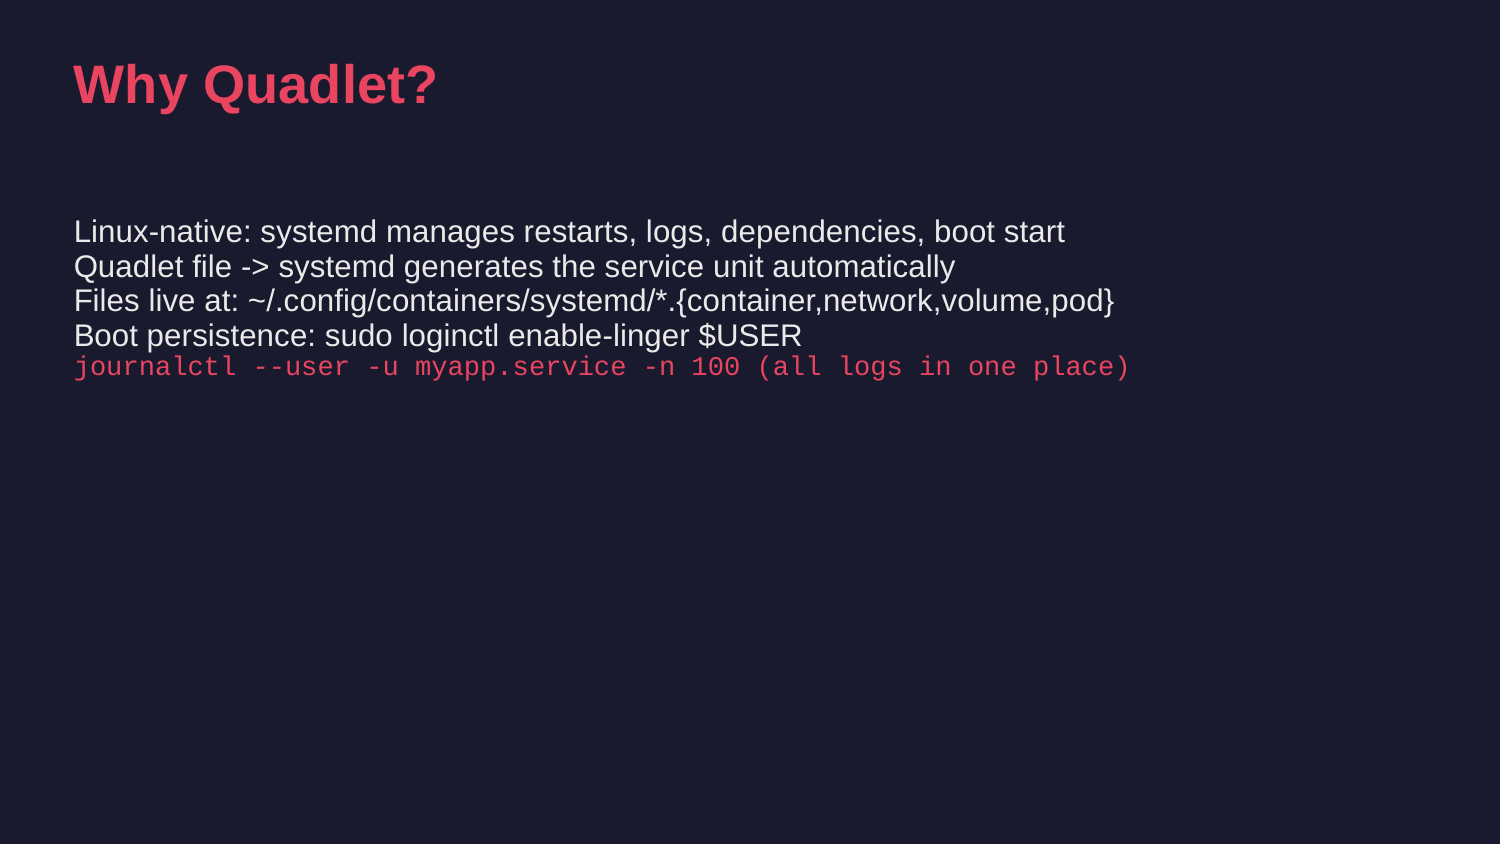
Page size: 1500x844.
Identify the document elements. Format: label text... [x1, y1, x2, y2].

text_box Linux-native: systemd manages restarts, logs, dependencies, boot start Quadlet file -> systemd generates the service unit automatically Files live at: ~/.config/containers/systemd/*.{container,network,volume,pod} Boot persistence: sudo loginctl enable-linger $USER journalctl --user -u myapp.service -n 100 (all logs in one place) [59, 206, 1441, 798]
title Why Quadlet? [59, 47, 1441, 166]
